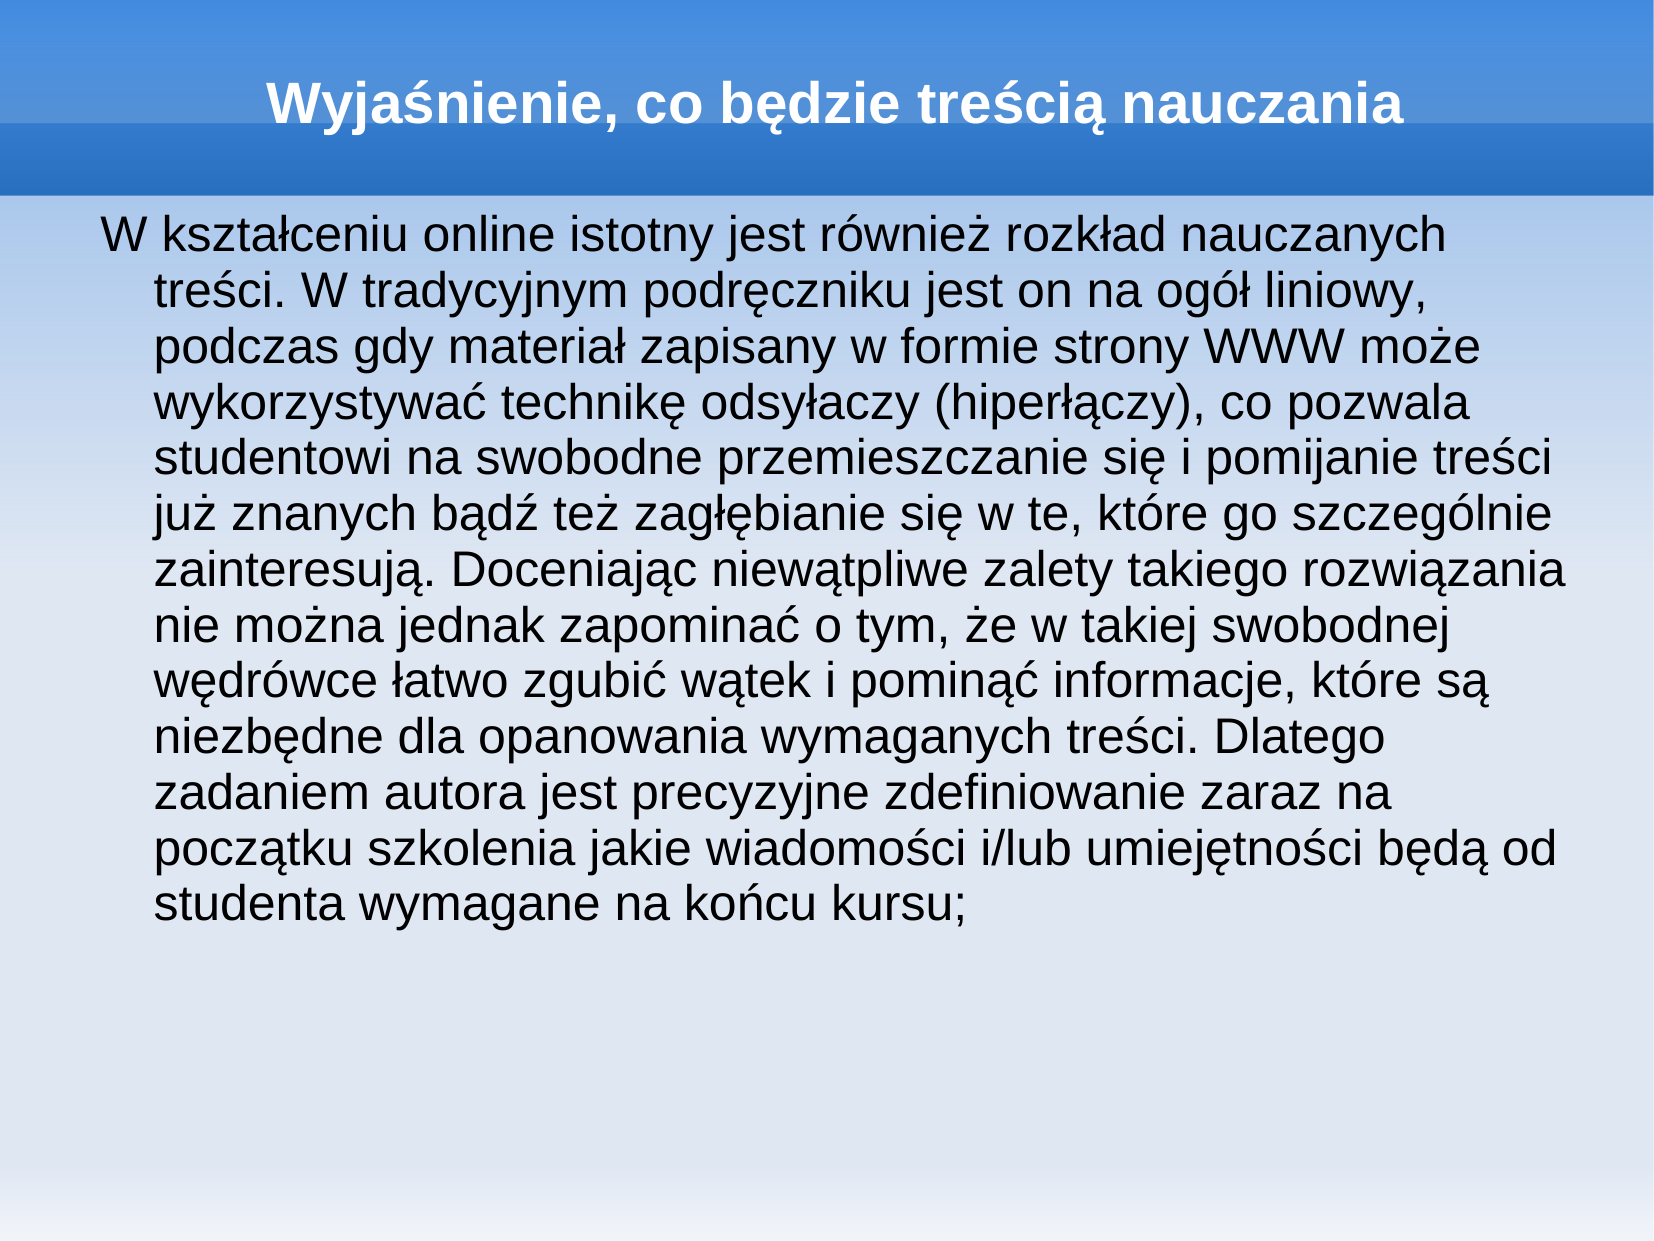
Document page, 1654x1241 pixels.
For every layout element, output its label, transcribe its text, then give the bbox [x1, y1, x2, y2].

picture [0, 0, 1654, 1241]
title Wyjaśnienie, co będzie treścią nauczania [29, 7, 1625, 200]
list W kształceniu online istotny jest również rozkład nauczanych treści. W tradycyjnym podręczniku jest on na ogół liniowy, podczas gdy materiał zapisany w formie strony WWW może wykorzystywać technikę odsyłaczy (hiperłączy), co pozwala studentowi na swobodne przemieszczanie się i pomijanie treści już znanych bądź też zagłębianie się w te, które go szczególnie zainteresują. Doceniając niewątpliwe zalety takiego rozwiązania nie można jednak zapominać o tym, że w takiej swobodnej wędrówce łatwo zgubić wątek i pominąć informacje, które są niezbędne dla opanowania wymaganych treści. Dlatego zadaniem autora jest precyzyjne zdefiniowanie zaraz na początku szkolenia jakie wiadomości i/lub umiejętności będą od studenta wymagane na końcu kursu; [82, 206, 1571, 1097]
